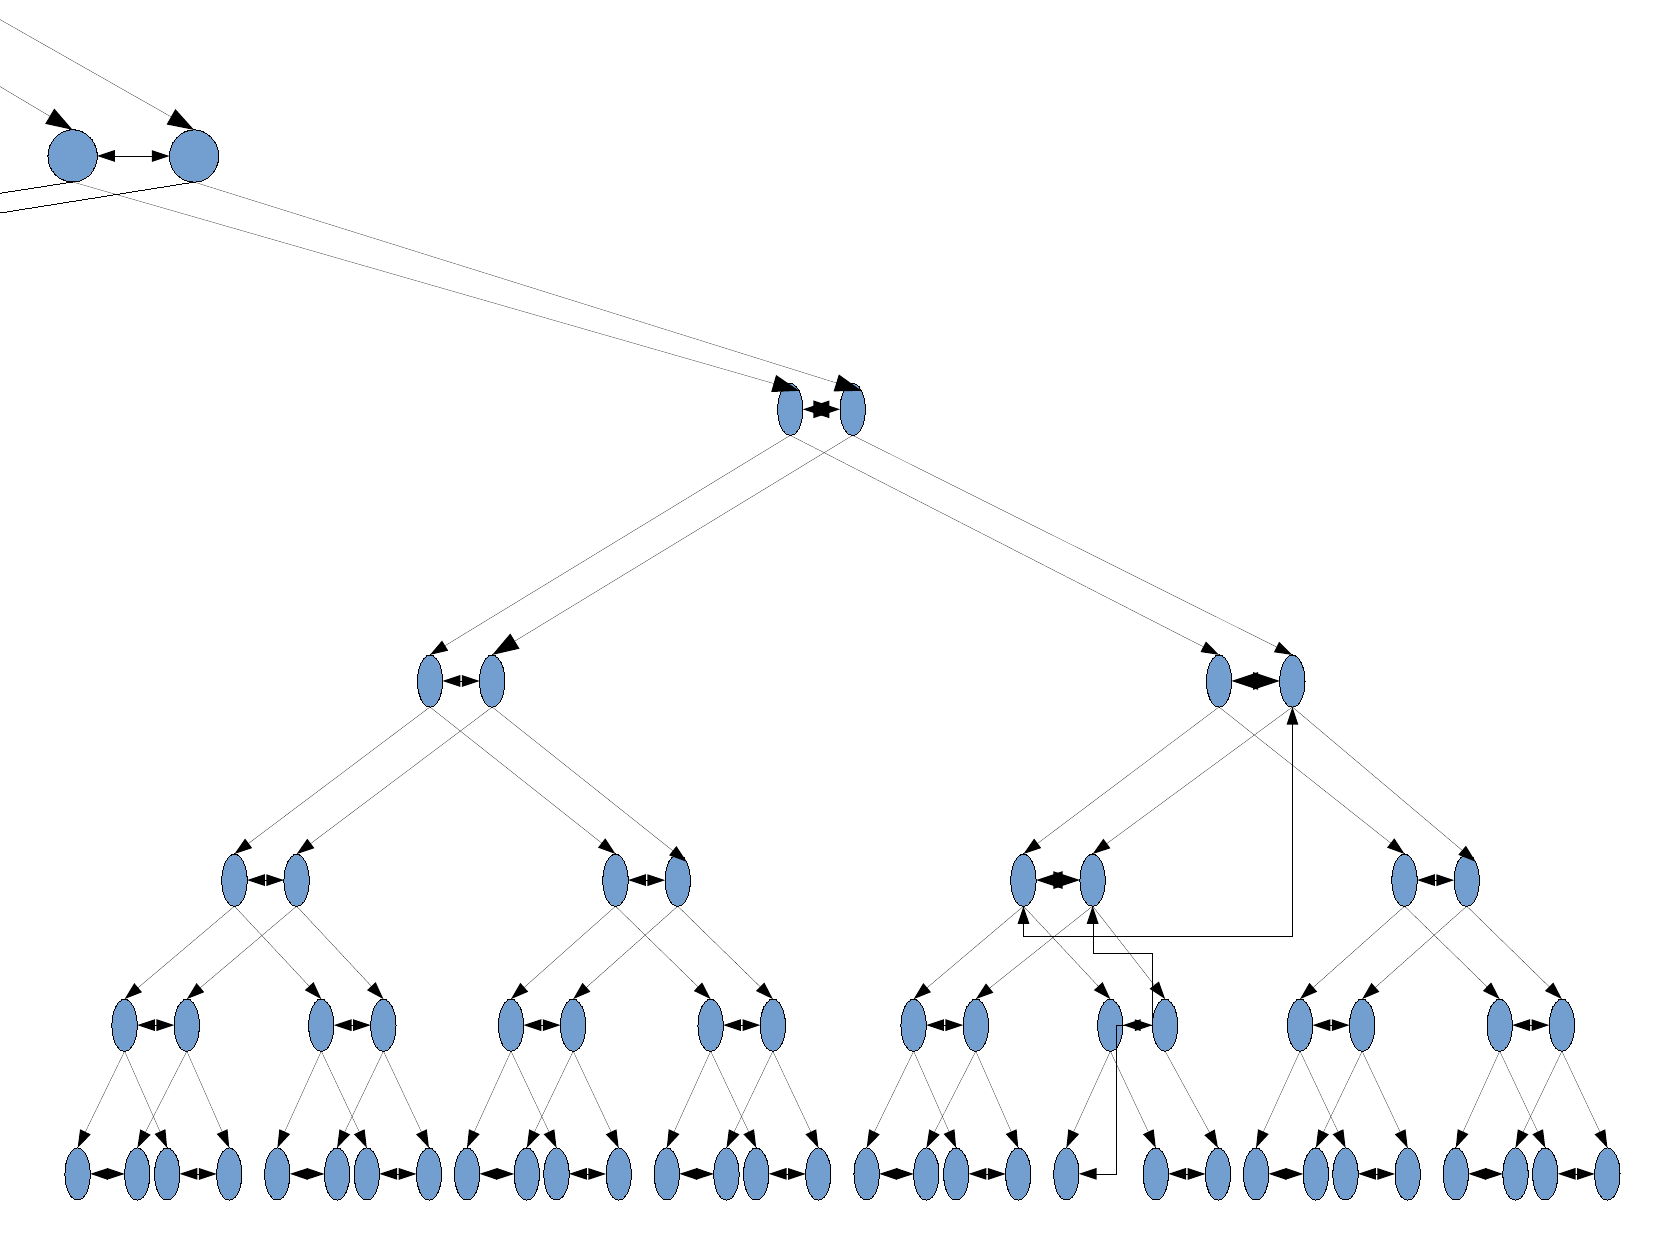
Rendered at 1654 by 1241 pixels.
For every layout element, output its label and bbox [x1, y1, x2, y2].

text_box [154, 1148, 180, 1200]
text_box [602, 854, 629, 906]
text_box [174, 999, 200, 1052]
text_box [560, 999, 586, 1052]
text_box [454, 1147, 480, 1200]
text_box [1594, 1147, 1621, 1201]
text_box [221, 854, 248, 906]
text_box [853, 383, 862, 390]
text_box [47, 129, 98, 182]
text_box [665, 857, 691, 906]
text_box [169, 129, 219, 182]
text_box [777, 391, 803, 435]
text_box [840, 391, 866, 435]
text_box [216, 1147, 242, 1201]
text_box [64, 1147, 91, 1200]
text_box [943, 1148, 969, 1200]
text_box [1487, 999, 1513, 1052]
text_box [1143, 1147, 1169, 1200]
text_box [324, 1147, 350, 1201]
text_box [1332, 1147, 1359, 1200]
text_box [1005, 1148, 1031, 1201]
text_box [900, 999, 927, 1052]
text_box [1205, 1148, 1231, 1201]
text_box [354, 1147, 380, 1200]
text_box [479, 654, 505, 707]
text_box [1549, 999, 1575, 1051]
text_box [1287, 999, 1313, 1051]
text_box [308, 999, 334, 1052]
text_box [1502, 1147, 1529, 1201]
text_box [543, 1147, 570, 1200]
text_box [654, 1147, 680, 1200]
text_box [790, 383, 799, 390]
text_box [1349, 999, 1375, 1052]
text_box [853, 1147, 880, 1200]
text_box [1395, 1147, 1421, 1201]
text_box [124, 1147, 150, 1201]
text_box [1443, 1148, 1469, 1200]
text_box [1303, 1148, 1329, 1201]
text_box [514, 1148, 540, 1201]
text_box [1010, 854, 1037, 906]
text_box [713, 1147, 740, 1201]
text_box [606, 1147, 632, 1201]
text_box [1206, 655, 1232, 707]
text_box [805, 1147, 831, 1201]
text_box [743, 1148, 769, 1200]
text_box [417, 655, 443, 707]
text_box [283, 854, 310, 906]
text_box [1532, 1148, 1558, 1200]
text_box [111, 999, 138, 1052]
text_box [1391, 854, 1418, 906]
text_box [1079, 854, 1106, 906]
text_box [760, 999, 786, 1051]
text_box [1243, 1147, 1269, 1200]
text_box [1053, 1147, 1079, 1200]
text_box [1454, 857, 1480, 906]
text_box [416, 1147, 442, 1201]
text_box [264, 1147, 290, 1200]
text_box [498, 999, 524, 1051]
text_box [1152, 999, 1178, 1052]
text_box [913, 1147, 939, 1201]
text_box [963, 999, 989, 1052]
text_box [1097, 999, 1123, 1052]
text_box [1279, 655, 1306, 707]
text_box [697, 999, 724, 1052]
text_box [370, 999, 397, 1052]
text_box [1117, 1026, 1123, 1048]
